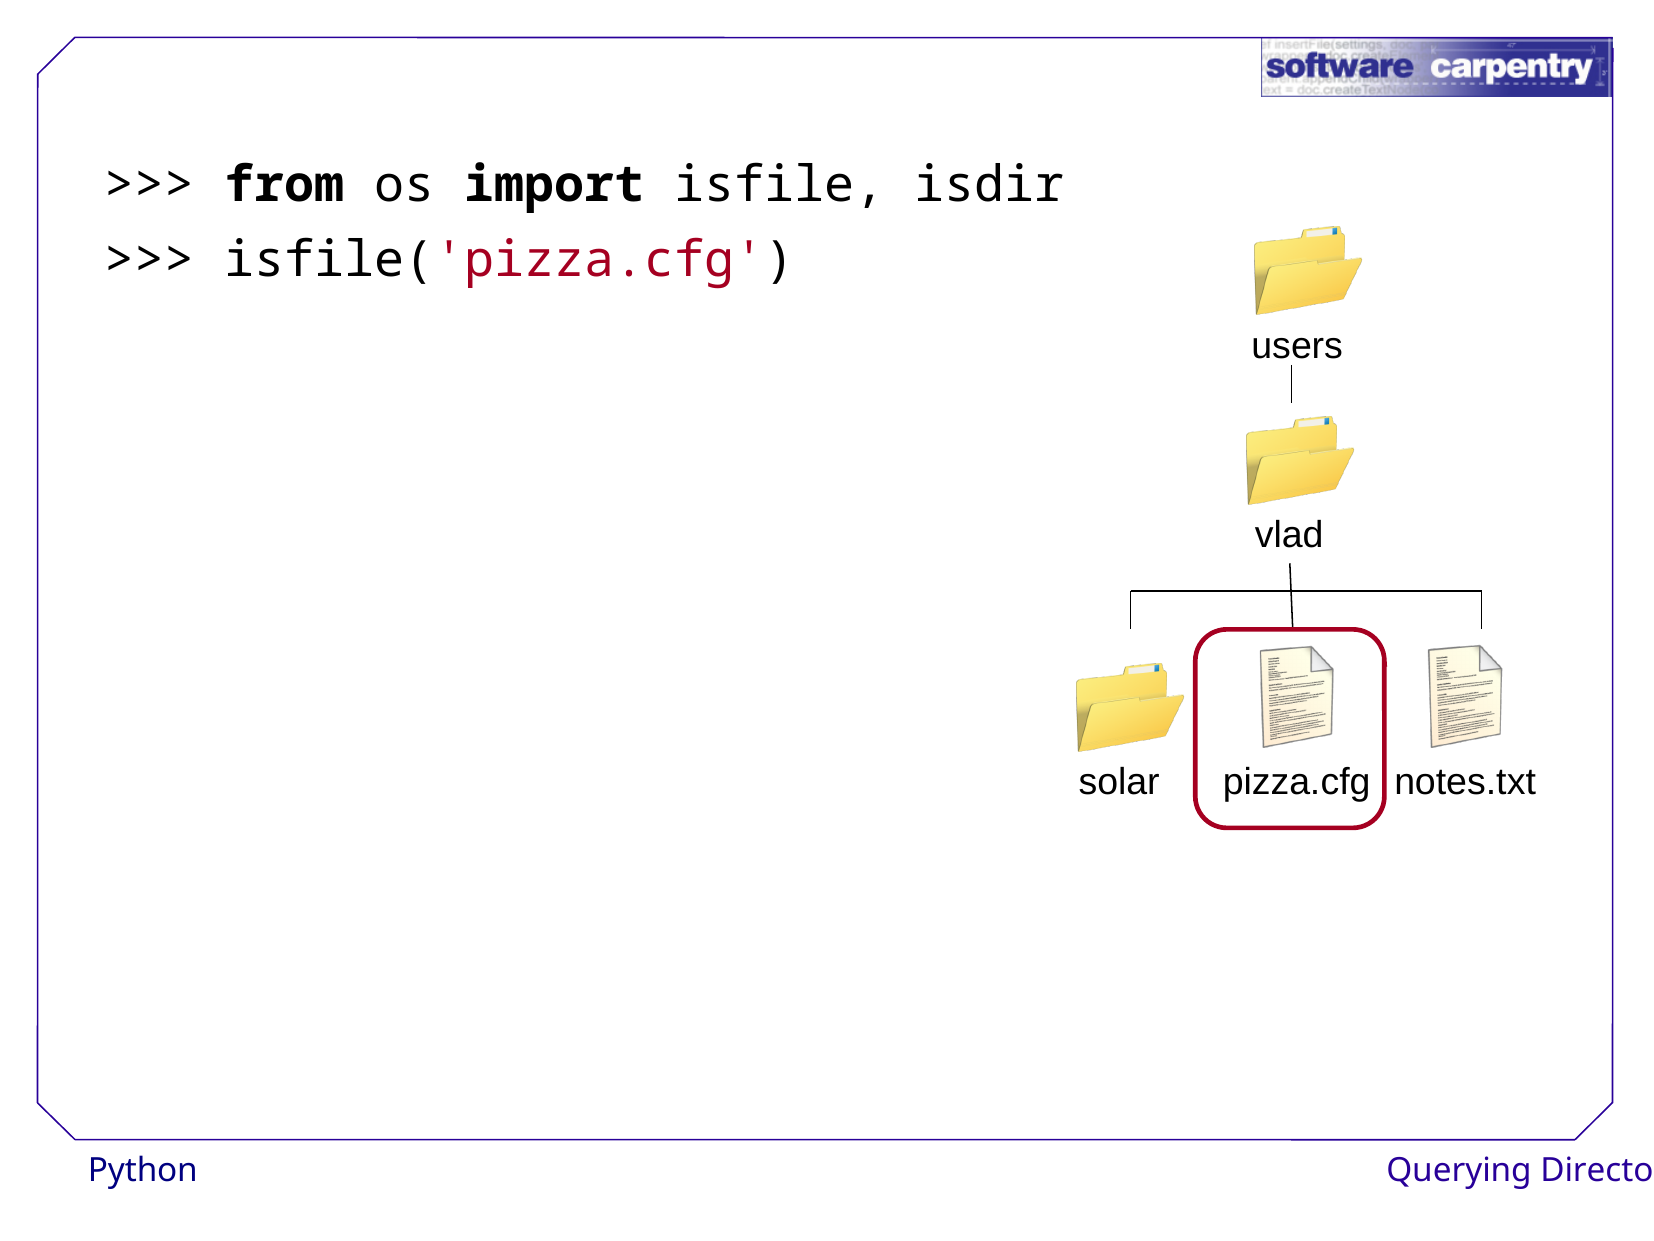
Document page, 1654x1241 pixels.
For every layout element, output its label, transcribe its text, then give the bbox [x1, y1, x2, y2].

text_box pizza.cfg [1208, 753, 1379, 811]
text_box solar [1063, 753, 1175, 811]
text_box users [1236, 316, 1358, 375]
text_box >>> from os import isfile, isdir >>> isfile('pizza.cfg') [1198, 632, 1382, 825]
text_box notes.txt [1384, 753, 1552, 811]
picture [1261, 39, 1613, 97]
picture [1408, 638, 1523, 753]
picture [1250, 212, 1366, 328]
text_box >>> from os import isfile, isdir >>> isfile('pizza.cfg') [89, 128, 1512, 1037]
picture [1242, 402, 1358, 518]
picture [1240, 639, 1354, 753]
text_box vlad [1240, 506, 1339, 564]
picture [1072, 649, 1188, 765]
